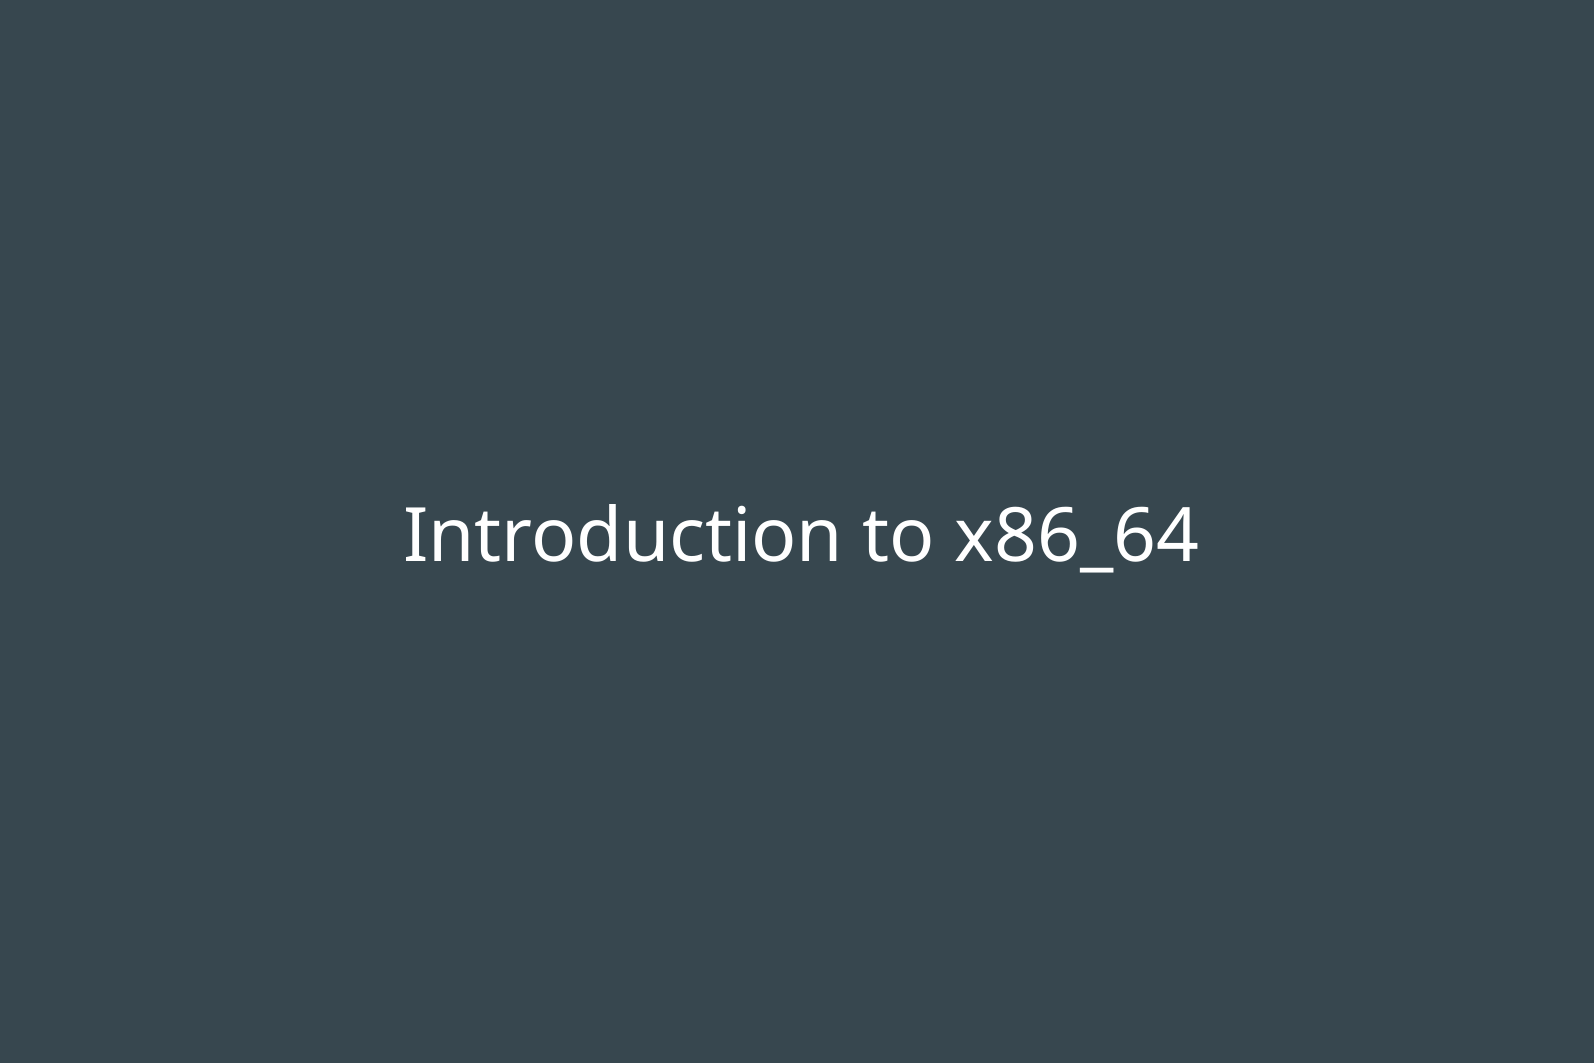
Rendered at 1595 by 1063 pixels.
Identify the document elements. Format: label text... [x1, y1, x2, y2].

title Introduction to x86_64 [116, 442, 1487, 621]
